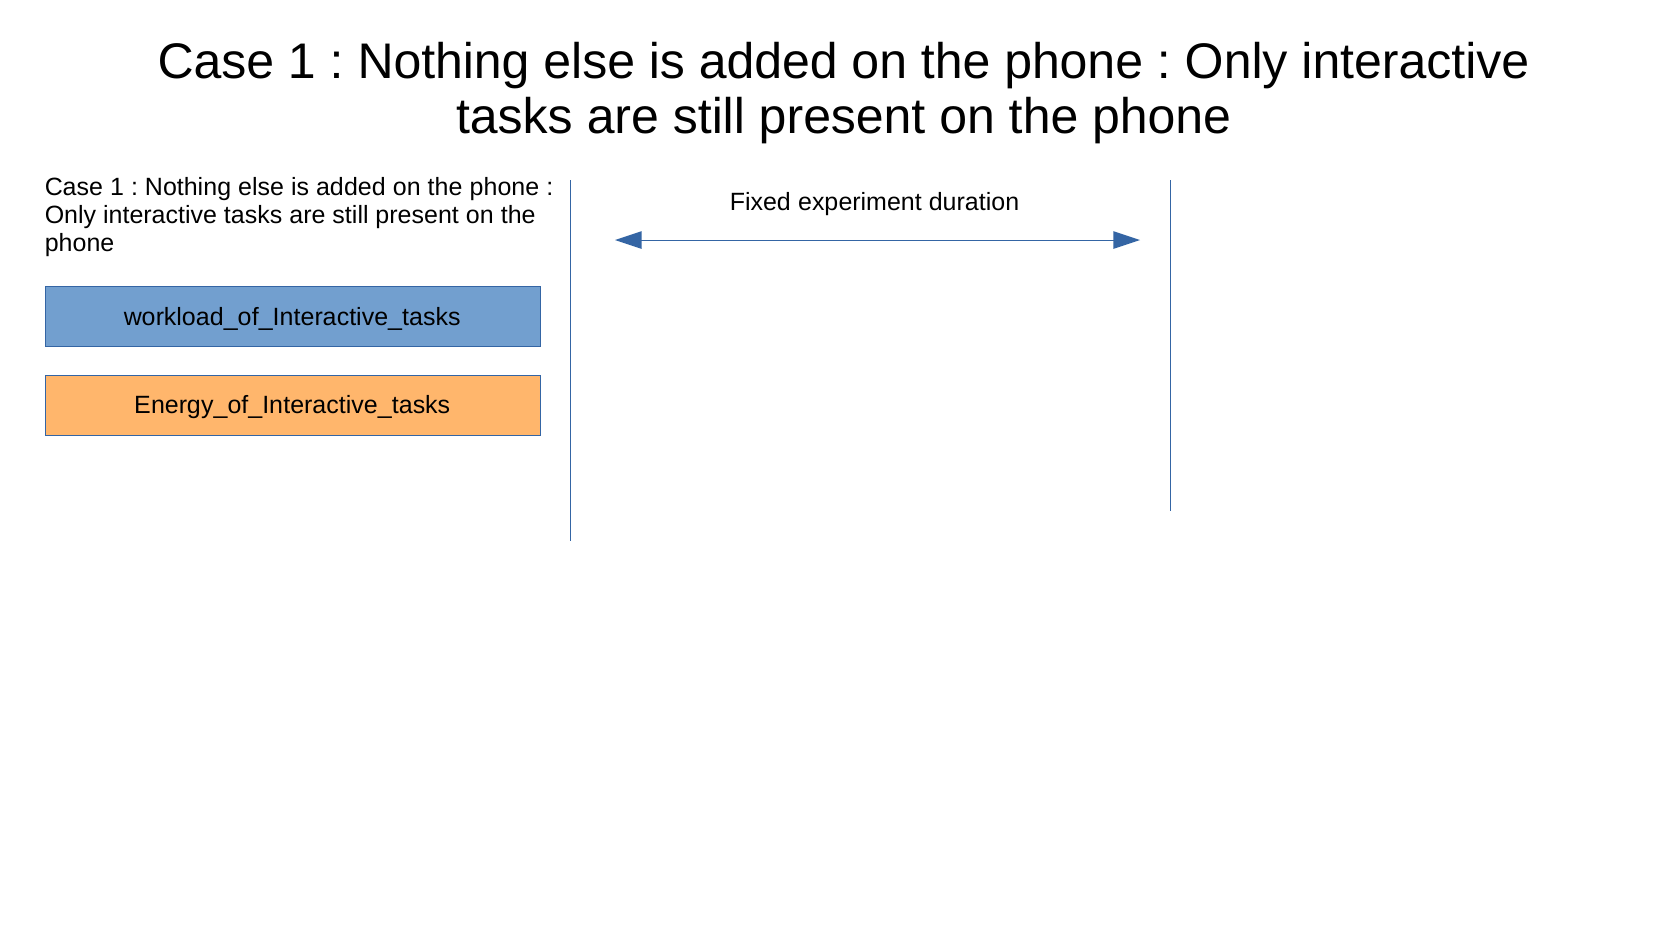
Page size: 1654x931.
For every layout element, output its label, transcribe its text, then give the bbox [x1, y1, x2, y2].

text_box Fixed experiment duration [715, 180, 1036, 223]
text_box Energy_of_Interactive_tasks [45, 375, 541, 436]
title Case 1 : Nothing else is added on the phone : Only interactive tasks are still present on the phone [112, 27, 1576, 151]
text_box Case 1 : Nothing else is added on the phone : Only interactive tasks are still present on the phone [30, 165, 573, 287]
text_box workload_of_Interactive_tasks [45, 287, 541, 347]
